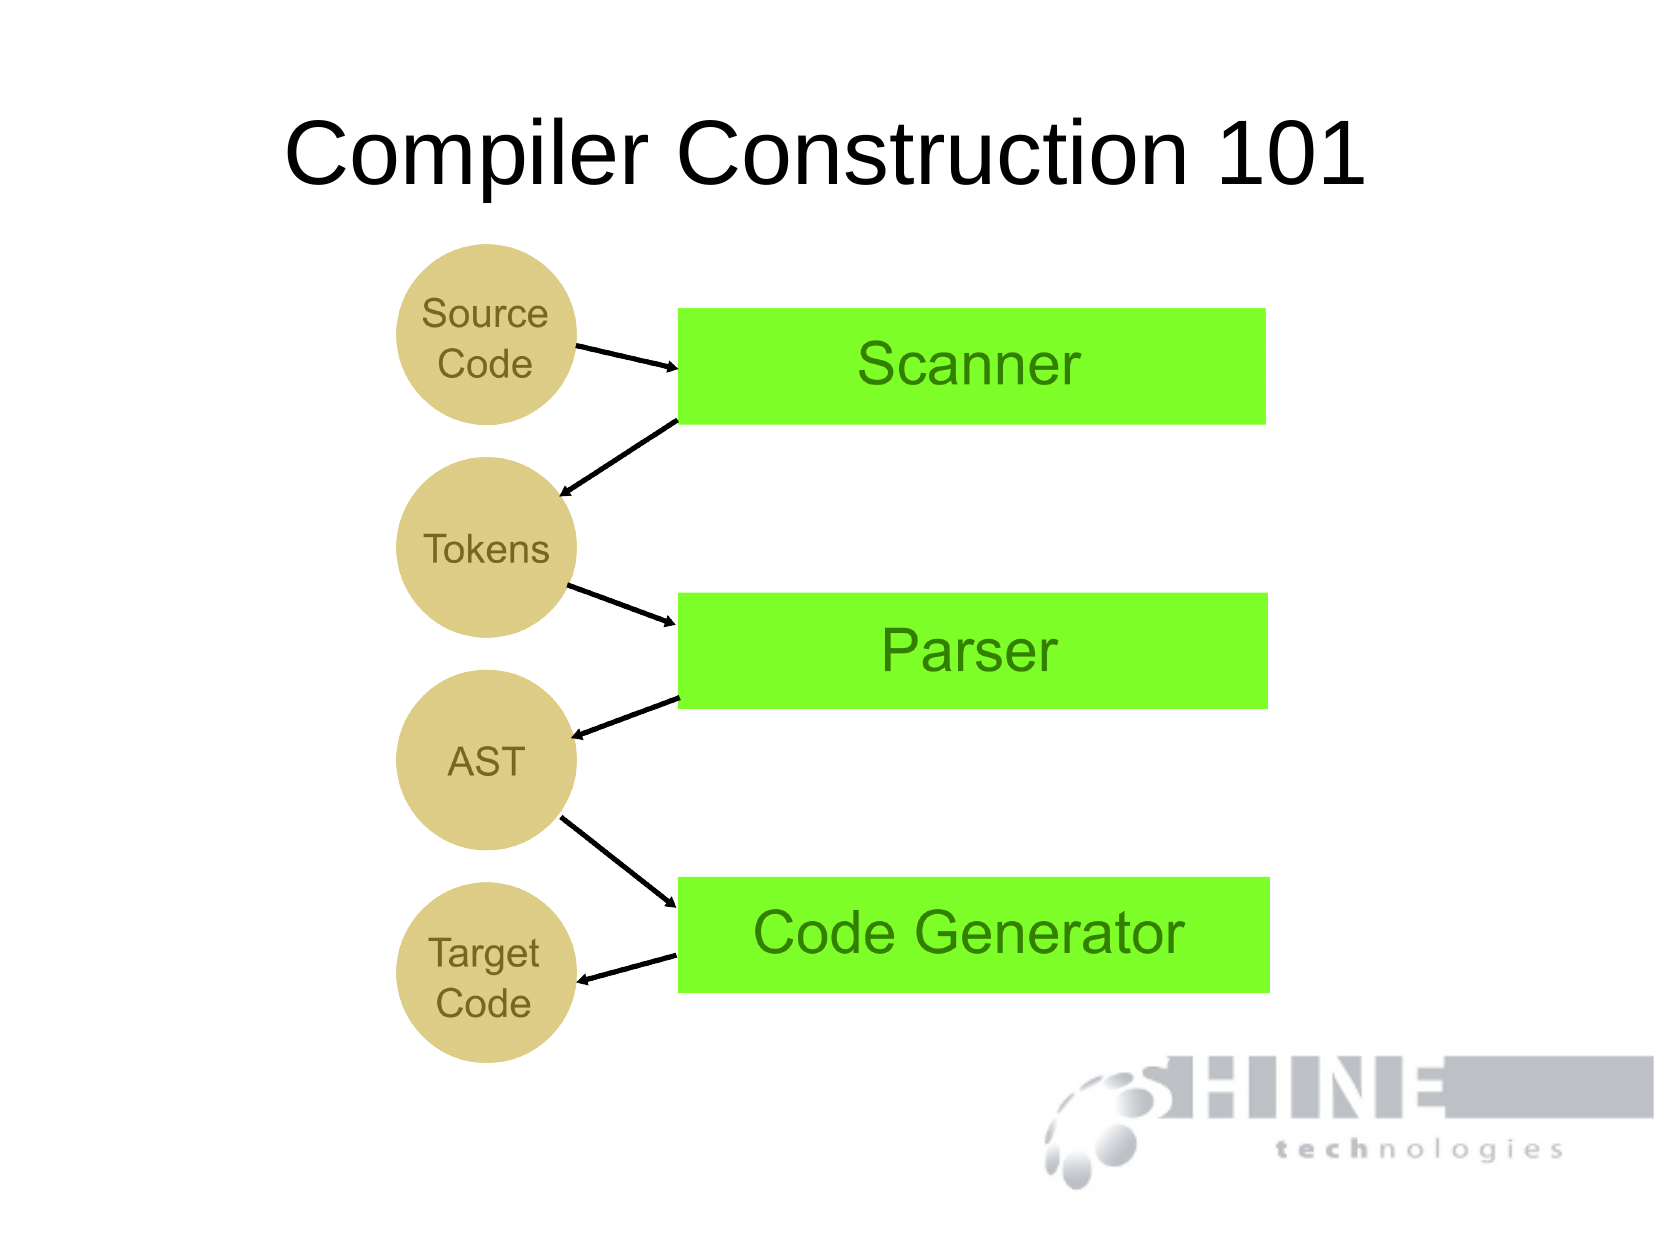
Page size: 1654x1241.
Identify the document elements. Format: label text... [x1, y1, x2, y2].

title Compiler Construction 101 [82, 49, 1571, 257]
picture [0, 0, 1654, 1241]
